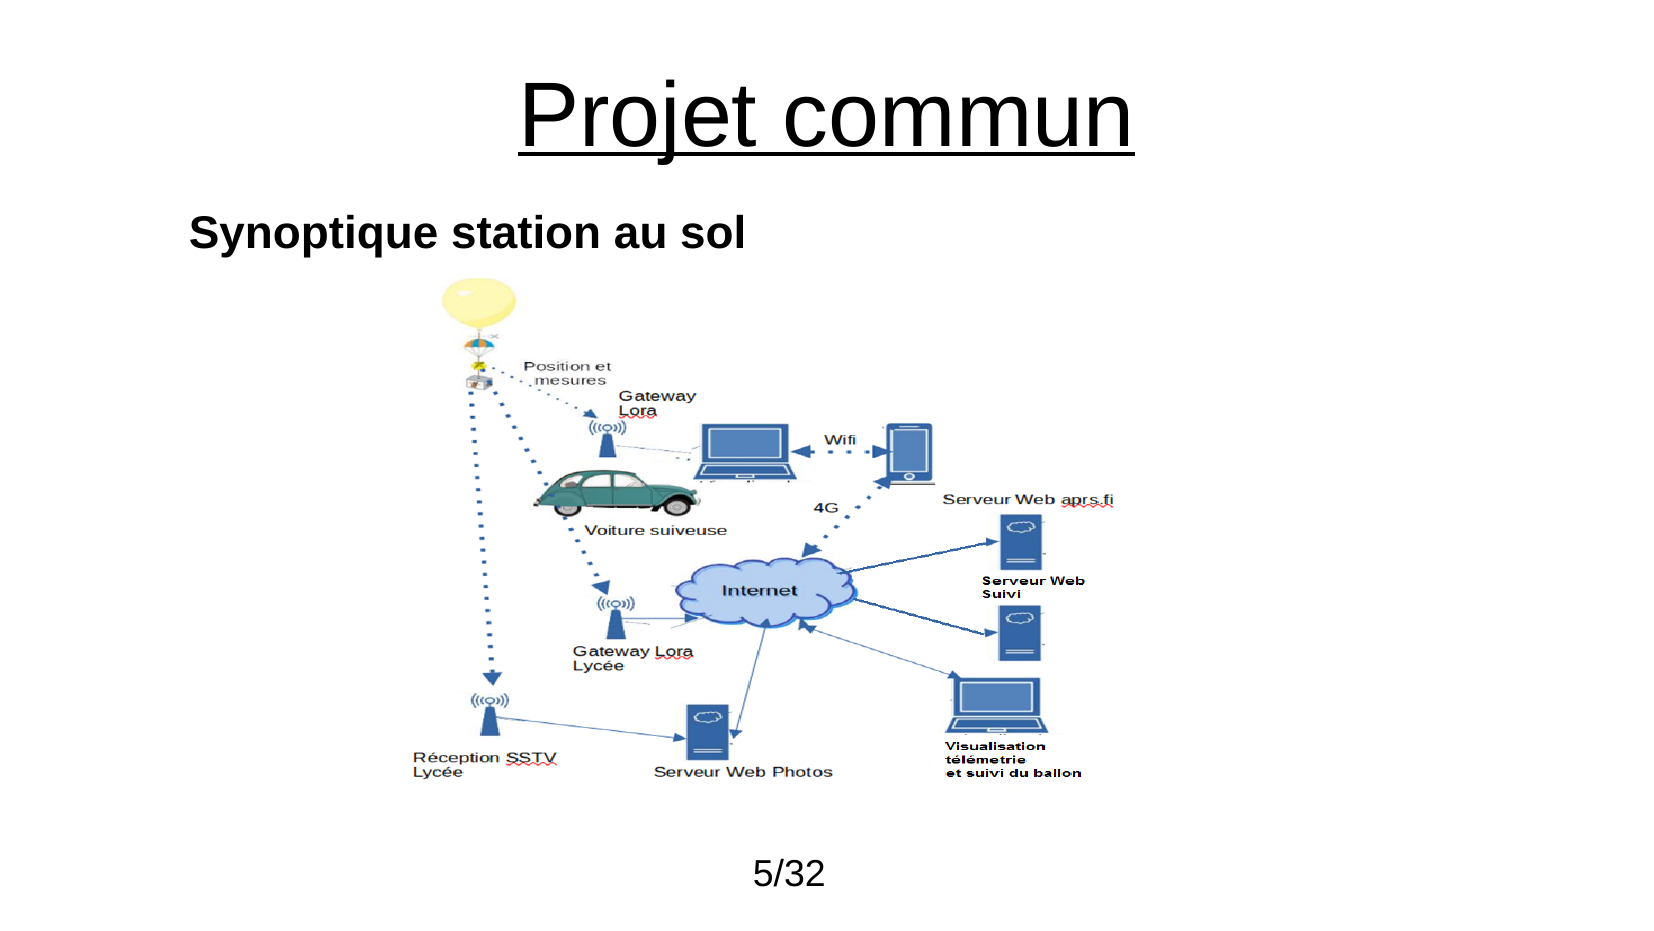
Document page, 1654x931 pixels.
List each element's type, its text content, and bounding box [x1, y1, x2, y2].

title Projet commun [82, 37, 1571, 193]
list Synoptique station au sol [118, 206, 1607, 747]
picture [383, 265, 1152, 798]
text_box <numéro>/32 [738, 845, 1366, 903]
